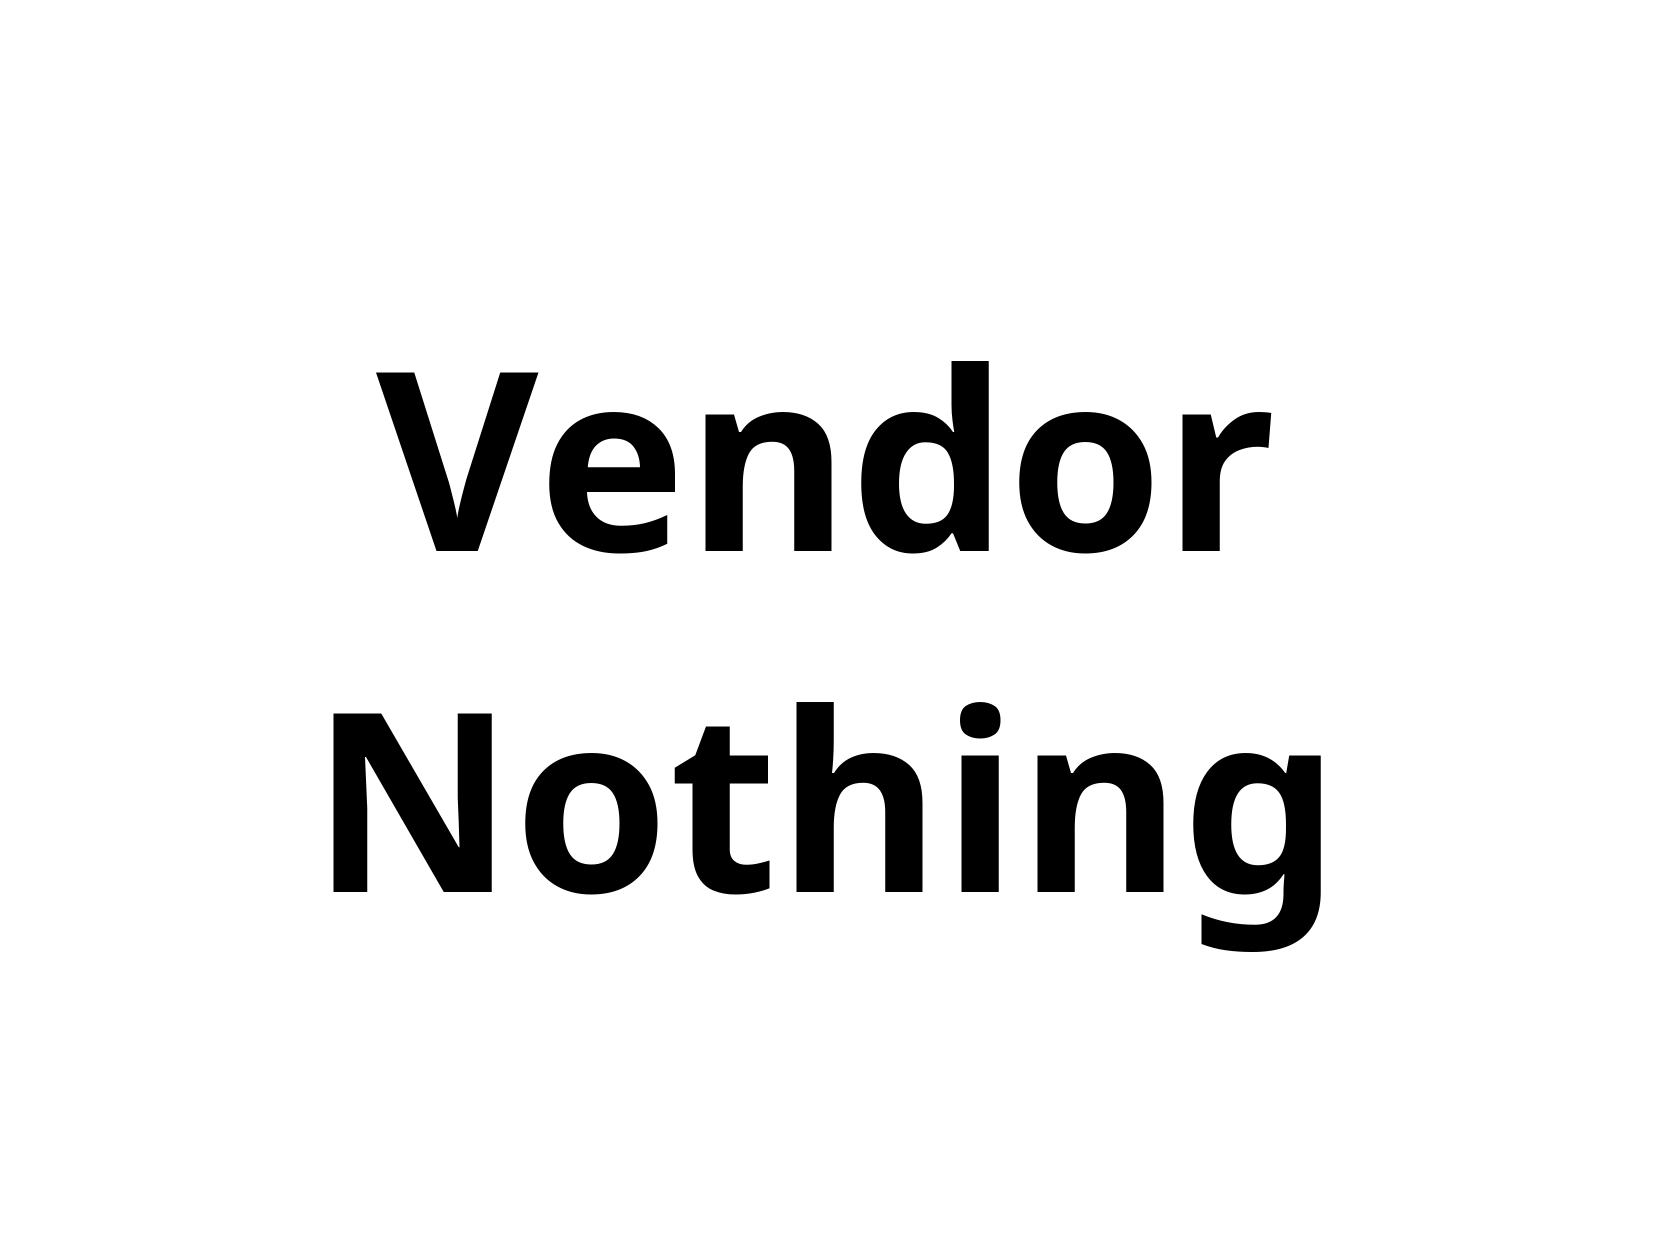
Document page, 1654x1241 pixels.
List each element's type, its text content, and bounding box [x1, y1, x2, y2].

title Vendor Nothing [82, 49, 1571, 1201]
